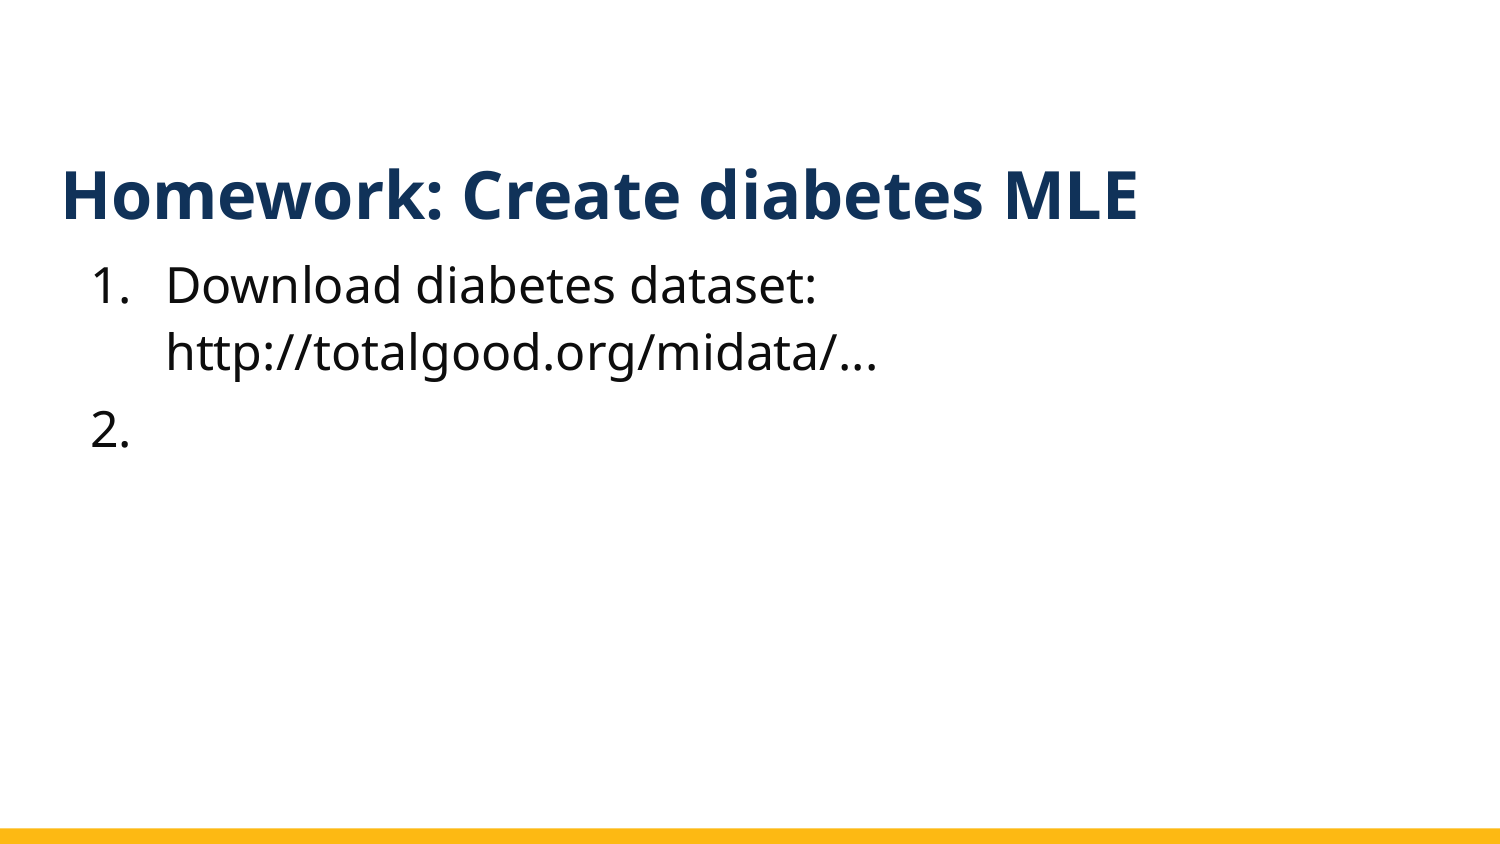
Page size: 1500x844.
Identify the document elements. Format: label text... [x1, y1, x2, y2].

text_box Download diabetes dataset: http://totalgood.org/midata/... [75, 161, 1372, 579]
title Homework: Create diabetes MLE [45, 0, 1470, 241]
